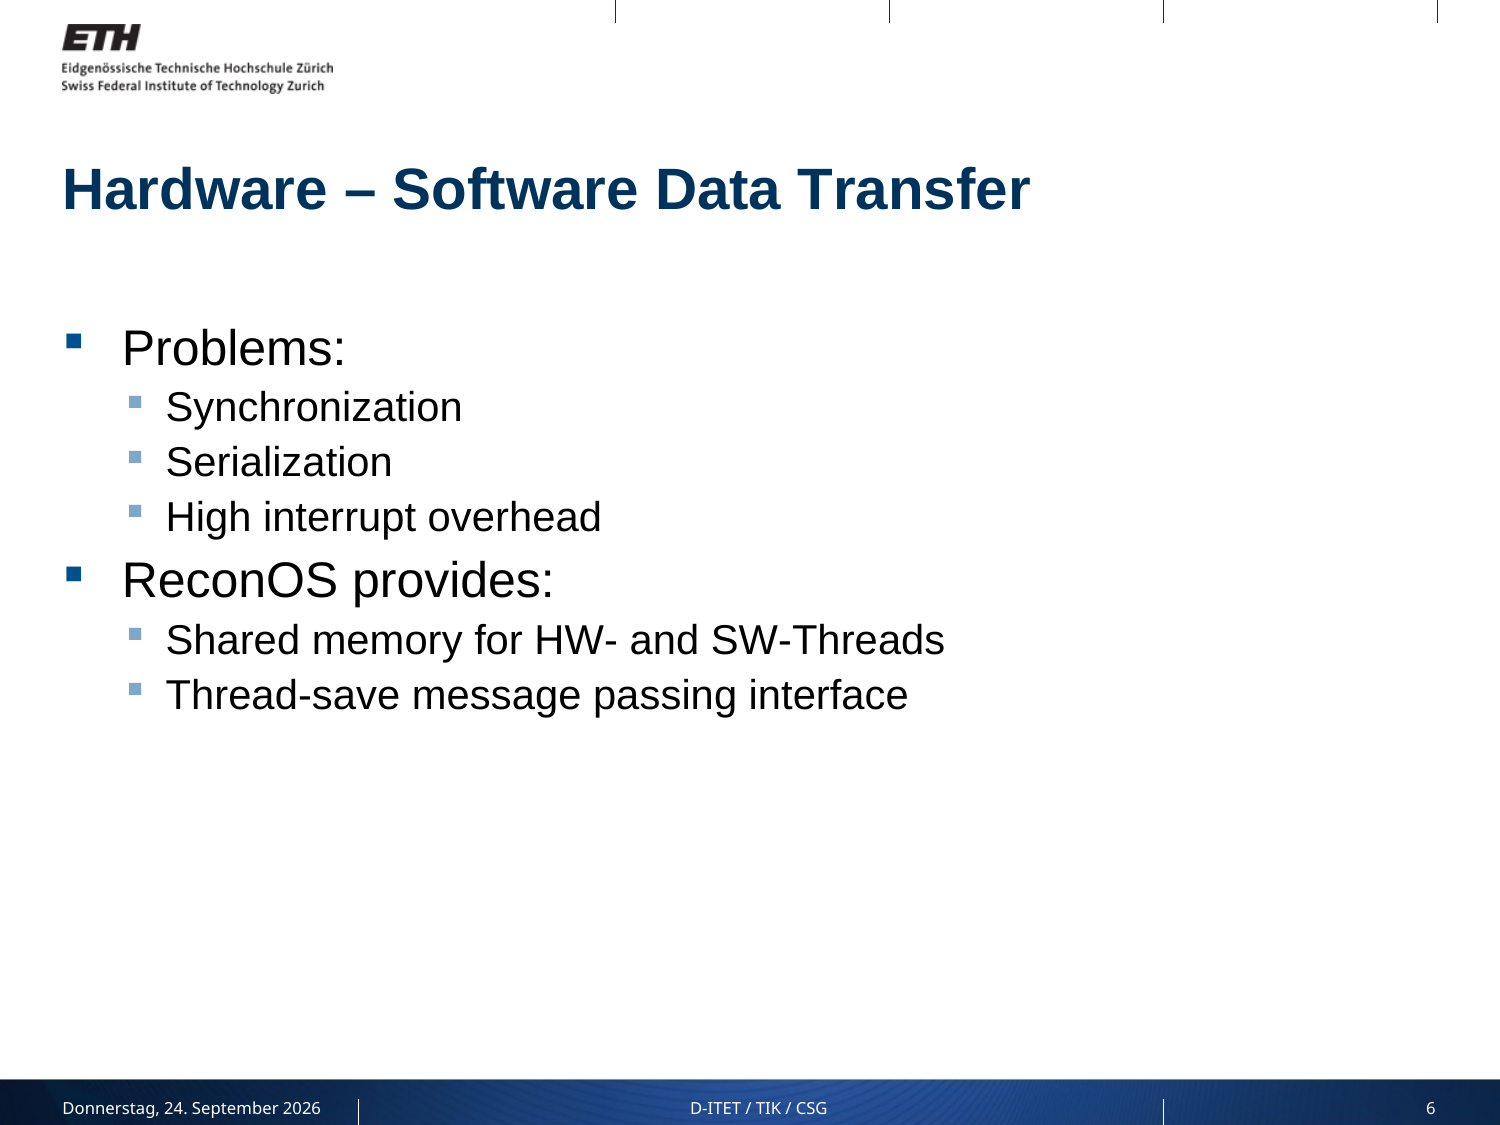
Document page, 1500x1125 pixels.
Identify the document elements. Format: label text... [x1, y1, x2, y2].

picture [0, 1078, 1500, 1125]
list Problems: Synchronization Serialization High interrupt overhead ReconOS provides: Shared memory for HW- and SW-Threads Thread-save message passing interface [62, 319, 1438, 1067]
title Hardware – Software Data Transfer [62, 157, 1438, 296]
picture [62, 24, 333, 94]
